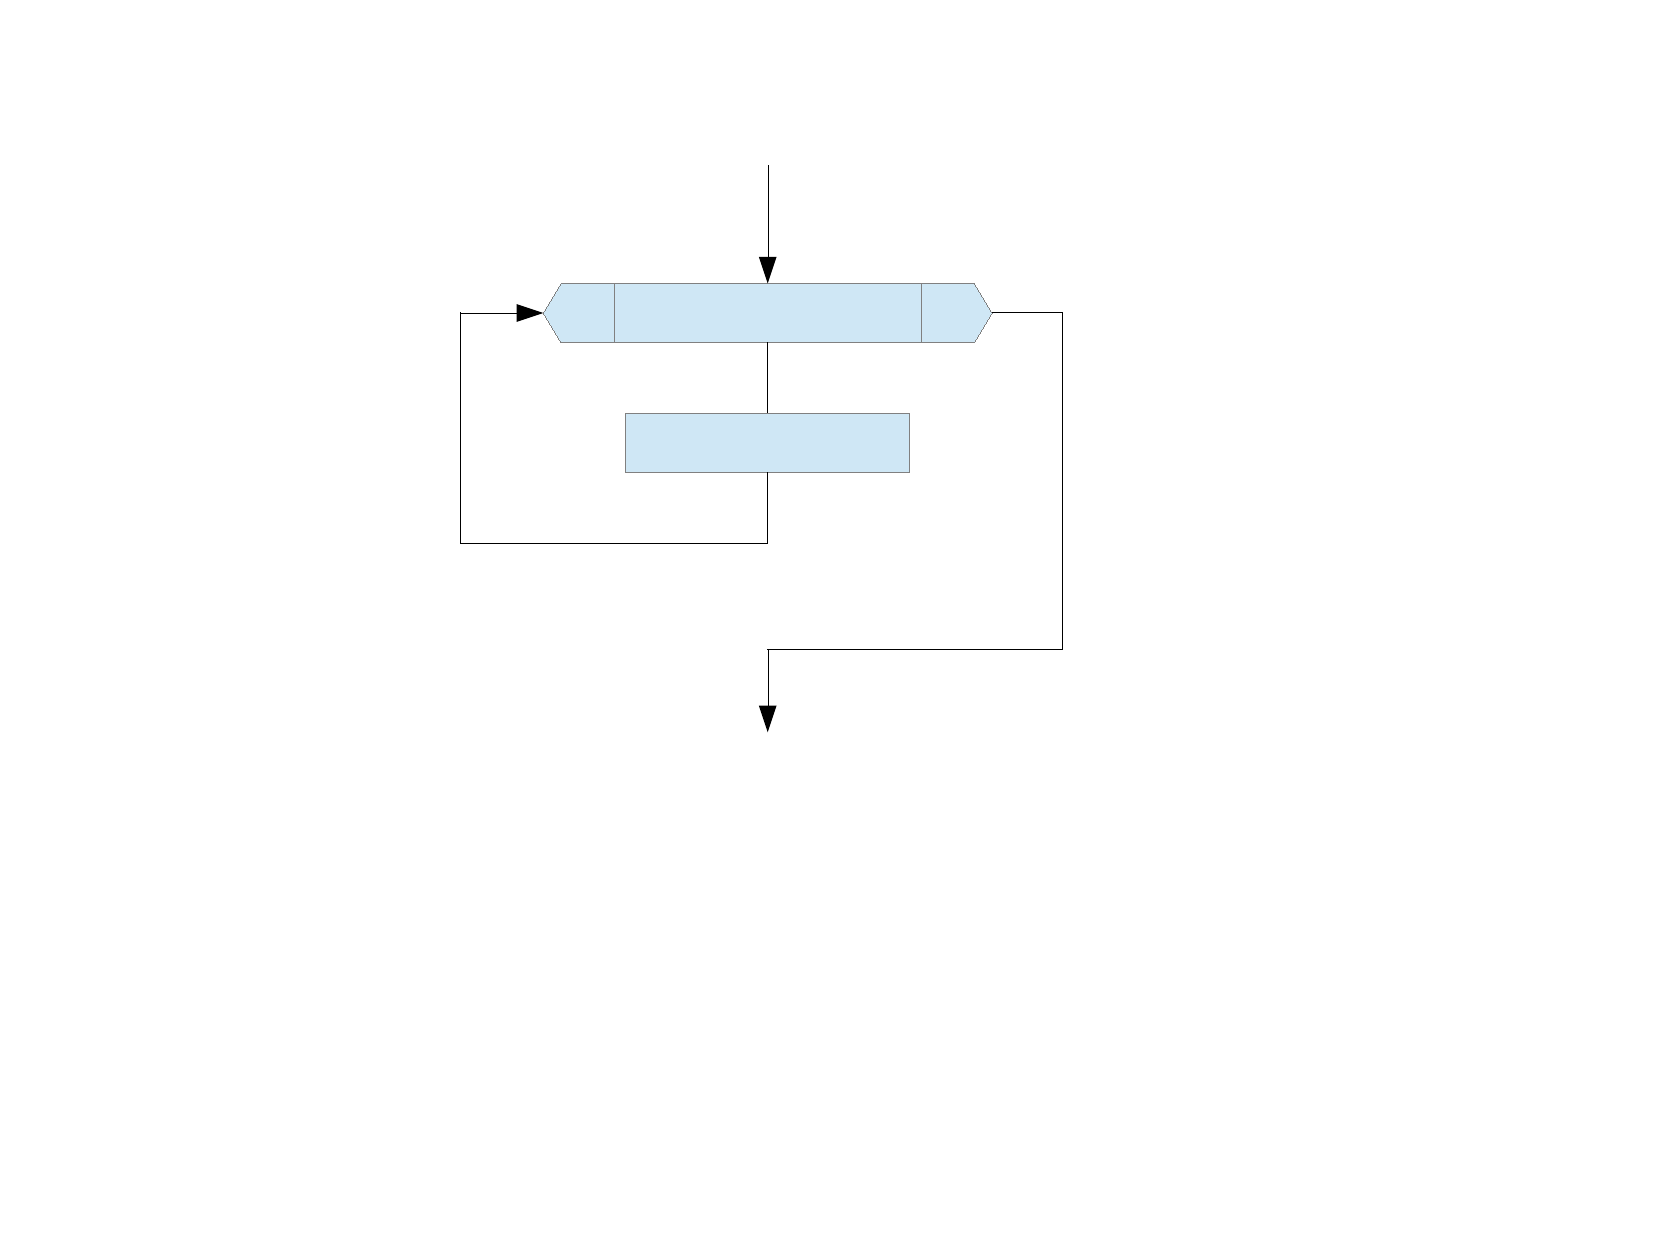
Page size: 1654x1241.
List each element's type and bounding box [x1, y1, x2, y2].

text_box [543, 283, 993, 343]
text_box [625, 413, 910, 473]
